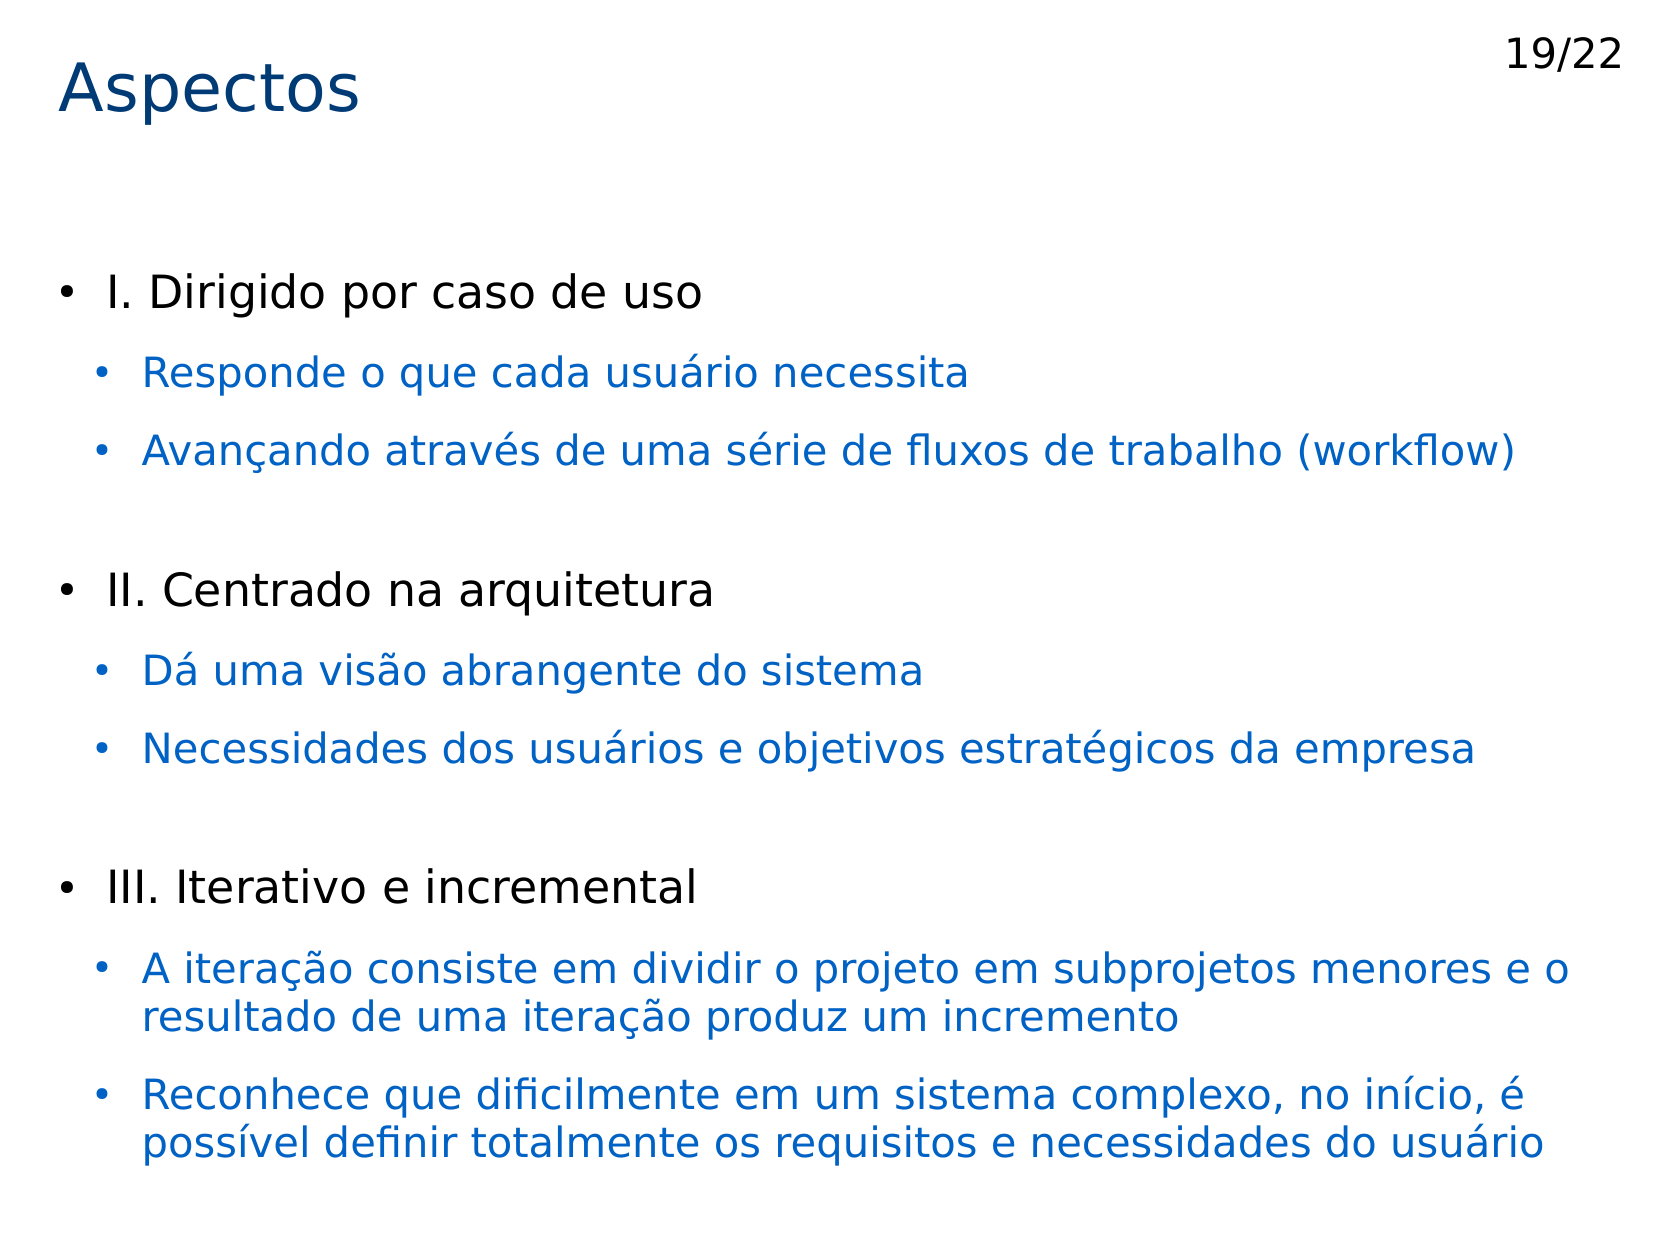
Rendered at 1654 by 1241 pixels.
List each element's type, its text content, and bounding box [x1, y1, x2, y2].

title Aspectos [59, 29, 1506, 148]
list I. Dirigido por caso de uso Responde o que cada usuário necessita Avançando através de uma série de fluxos de trabalho (workflow) II. Centrado na arquitetura Dá uma visão abrangente do sistema Necessidades dos usuários e objetivos estratégicos da empresa III. Iterativo e incremental A iteração consiste em dividir o projeto em subprojetos menores e o resultado de uma iteração produz um incremento Reconhece que dificilmente em um sistema complexo, no início, é possível definir totalmente os requisitos e necessidades do usuário [59, 265, 1625, 1211]
